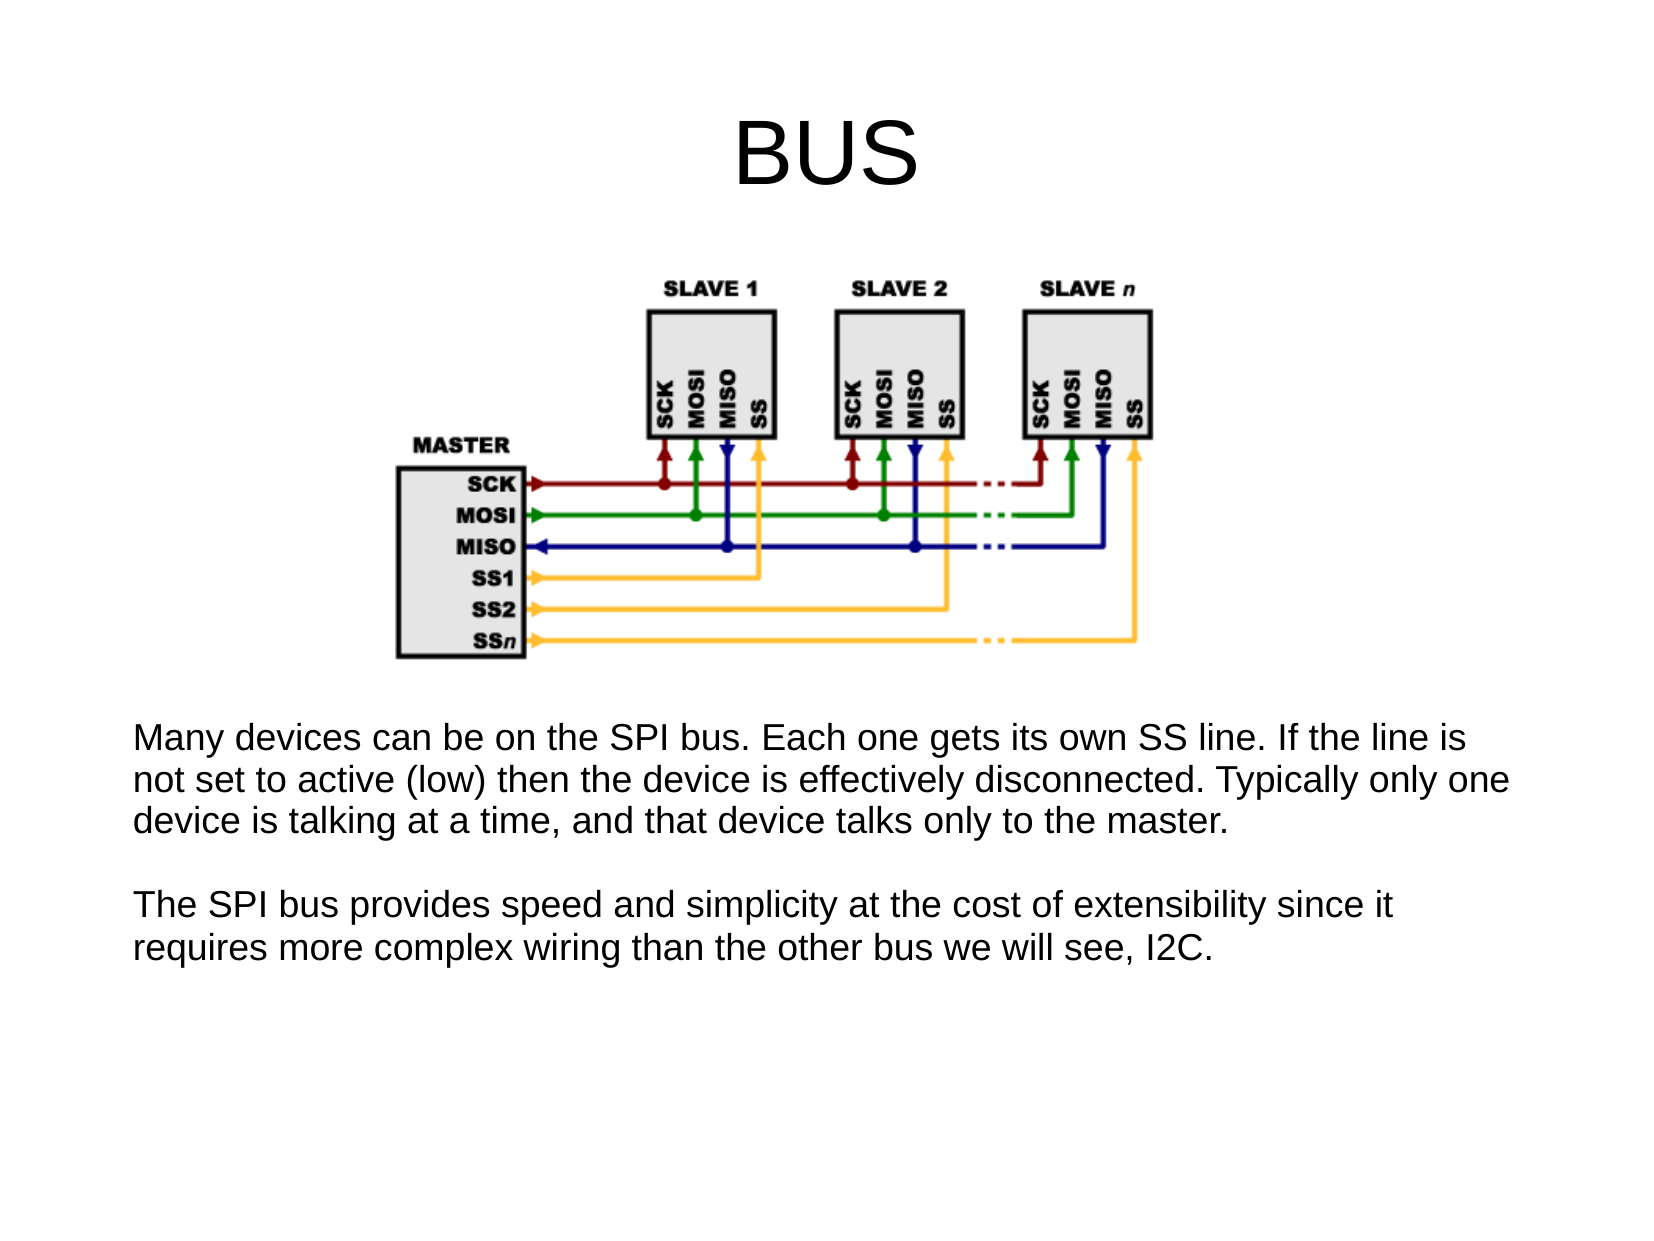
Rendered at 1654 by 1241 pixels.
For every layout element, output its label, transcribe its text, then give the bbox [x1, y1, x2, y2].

picture [383, 265, 1166, 672]
text_box Many devices can be on the SPI bus. Each one gets its own SS line. If the line is not set to active (low) then the device is effectively disconnected. Typically only one device is talking at a time, and that device talks only to the master. The SPI bus provides speed and simplicity at the cost of extensibility since it requires more complex wiring than the other bus we will see, I2C. [118, 708, 1536, 1018]
title BUS [82, 49, 1571, 257]
